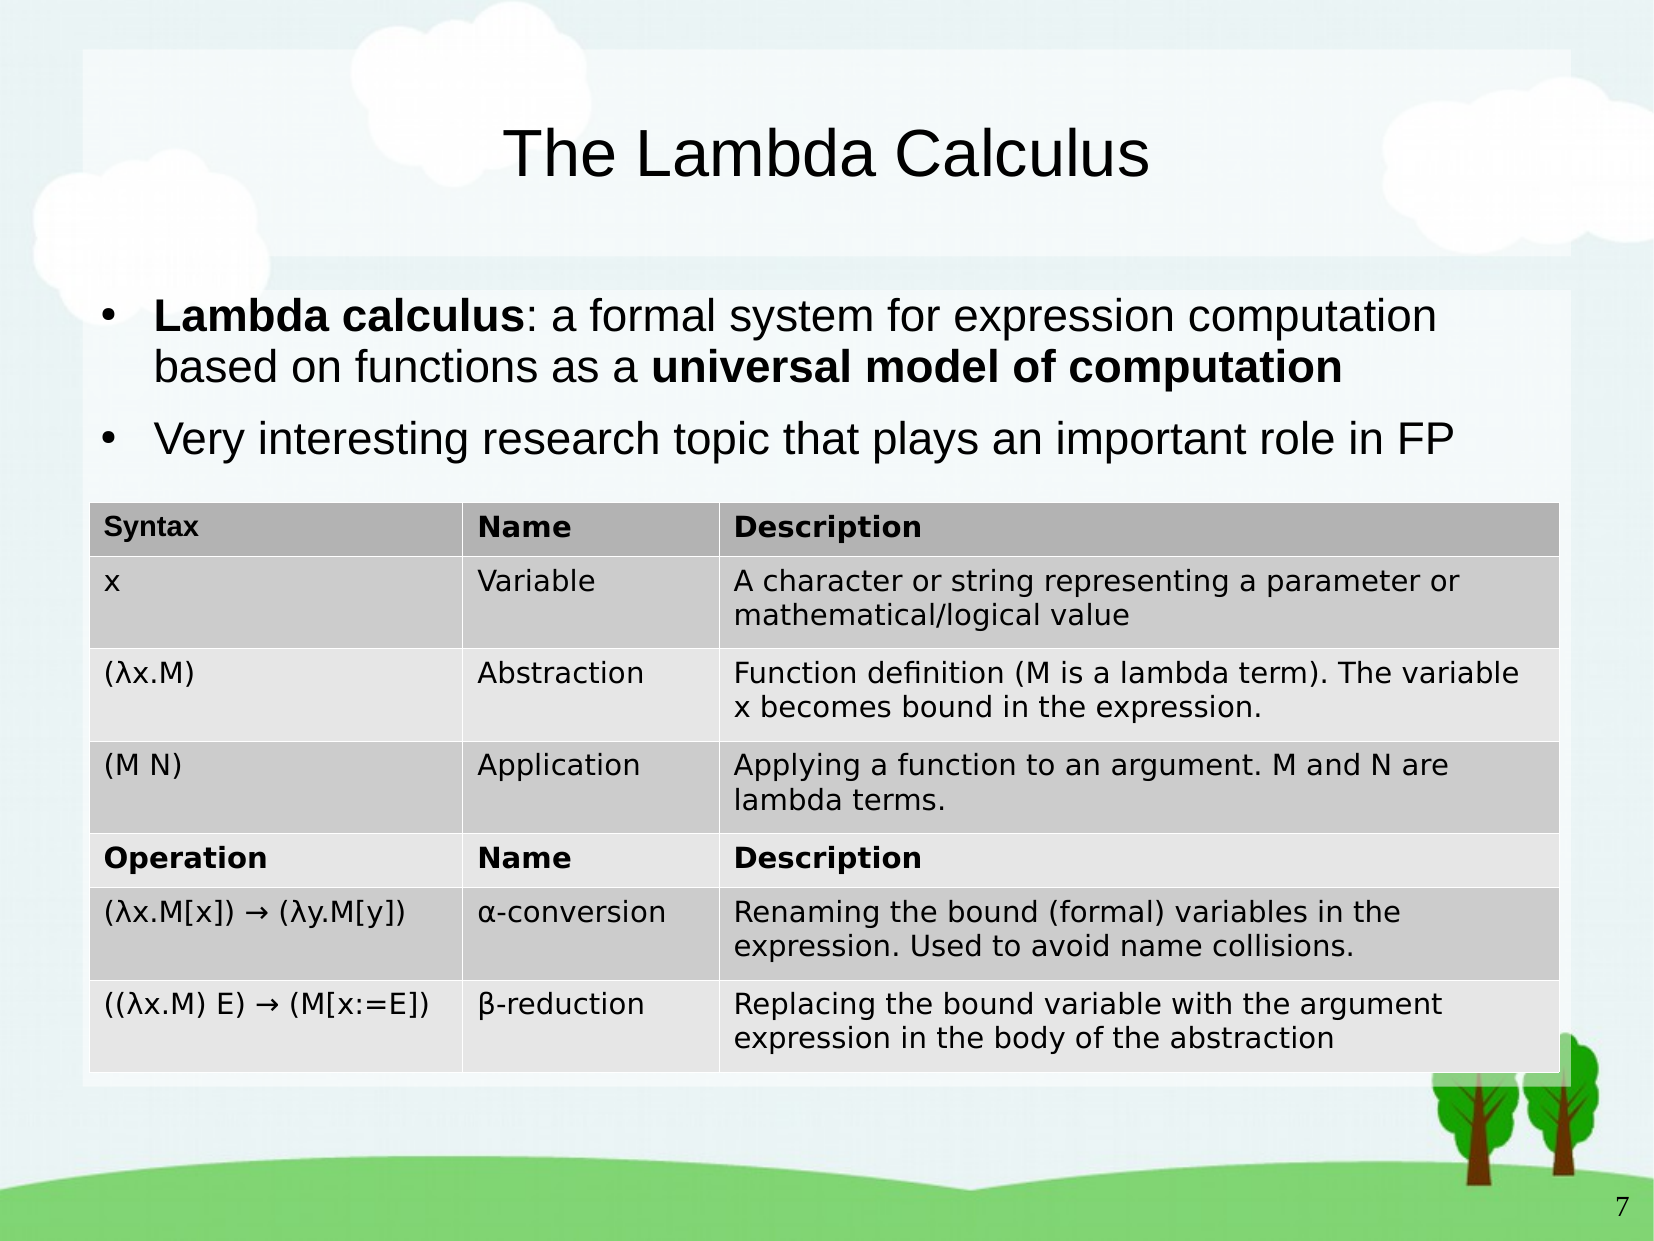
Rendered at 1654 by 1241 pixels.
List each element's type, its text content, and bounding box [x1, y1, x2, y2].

list Lambda calculus: a formal system for expression computation based on functions as a universal model of computation Very interesting research topic that plays an important role in FP [82, 290, 1571, 1087]
table_cell (λx.M) [90, 649, 462, 741]
table_cell Variable [463, 557, 719, 648]
table_header Description [720, 503, 1559, 556]
table_cell Function definition (M is a lambda term). The variable x becomes bound in the expression. [720, 649, 1559, 741]
table_cell β-reduction [463, 981, 719, 1072]
picture [0, 0, 1654, 1241]
table_cell Abstraction [463, 649, 719, 741]
table_cell Applying a function to an argument. M and N are lambda terms. [720, 742, 1559, 833]
table_cell x [90, 557, 462, 648]
table_header Syntax [90, 503, 462, 556]
table_cell Description [720, 834, 1559, 887]
table_cell ((λx.M) E) → (M[x:=E]) [90, 981, 462, 1072]
table_cell Replacing the bound variable with the argument expression in the body of the abstraction [720, 981, 1559, 1072]
title The Lambda Calculus [82, 49, 1571, 257]
table_cell Application [463, 742, 719, 833]
table_cell A character or string representing a parameter or mathematical/logical value [720, 557, 1559, 648]
table_cell (λx.M[x]) → (λy.M[y]) [90, 888, 462, 980]
table_header Name [463, 503, 719, 556]
table_cell Renaming the bound (formal) variables in the expression. Used to avoid name collisions. [720, 888, 1559, 980]
table_cell (M N) [90, 742, 462, 833]
table_cell α-conversion [463, 888, 719, 980]
table_cell Operation [90, 834, 462, 887]
table_cell Name [463, 834, 719, 887]
